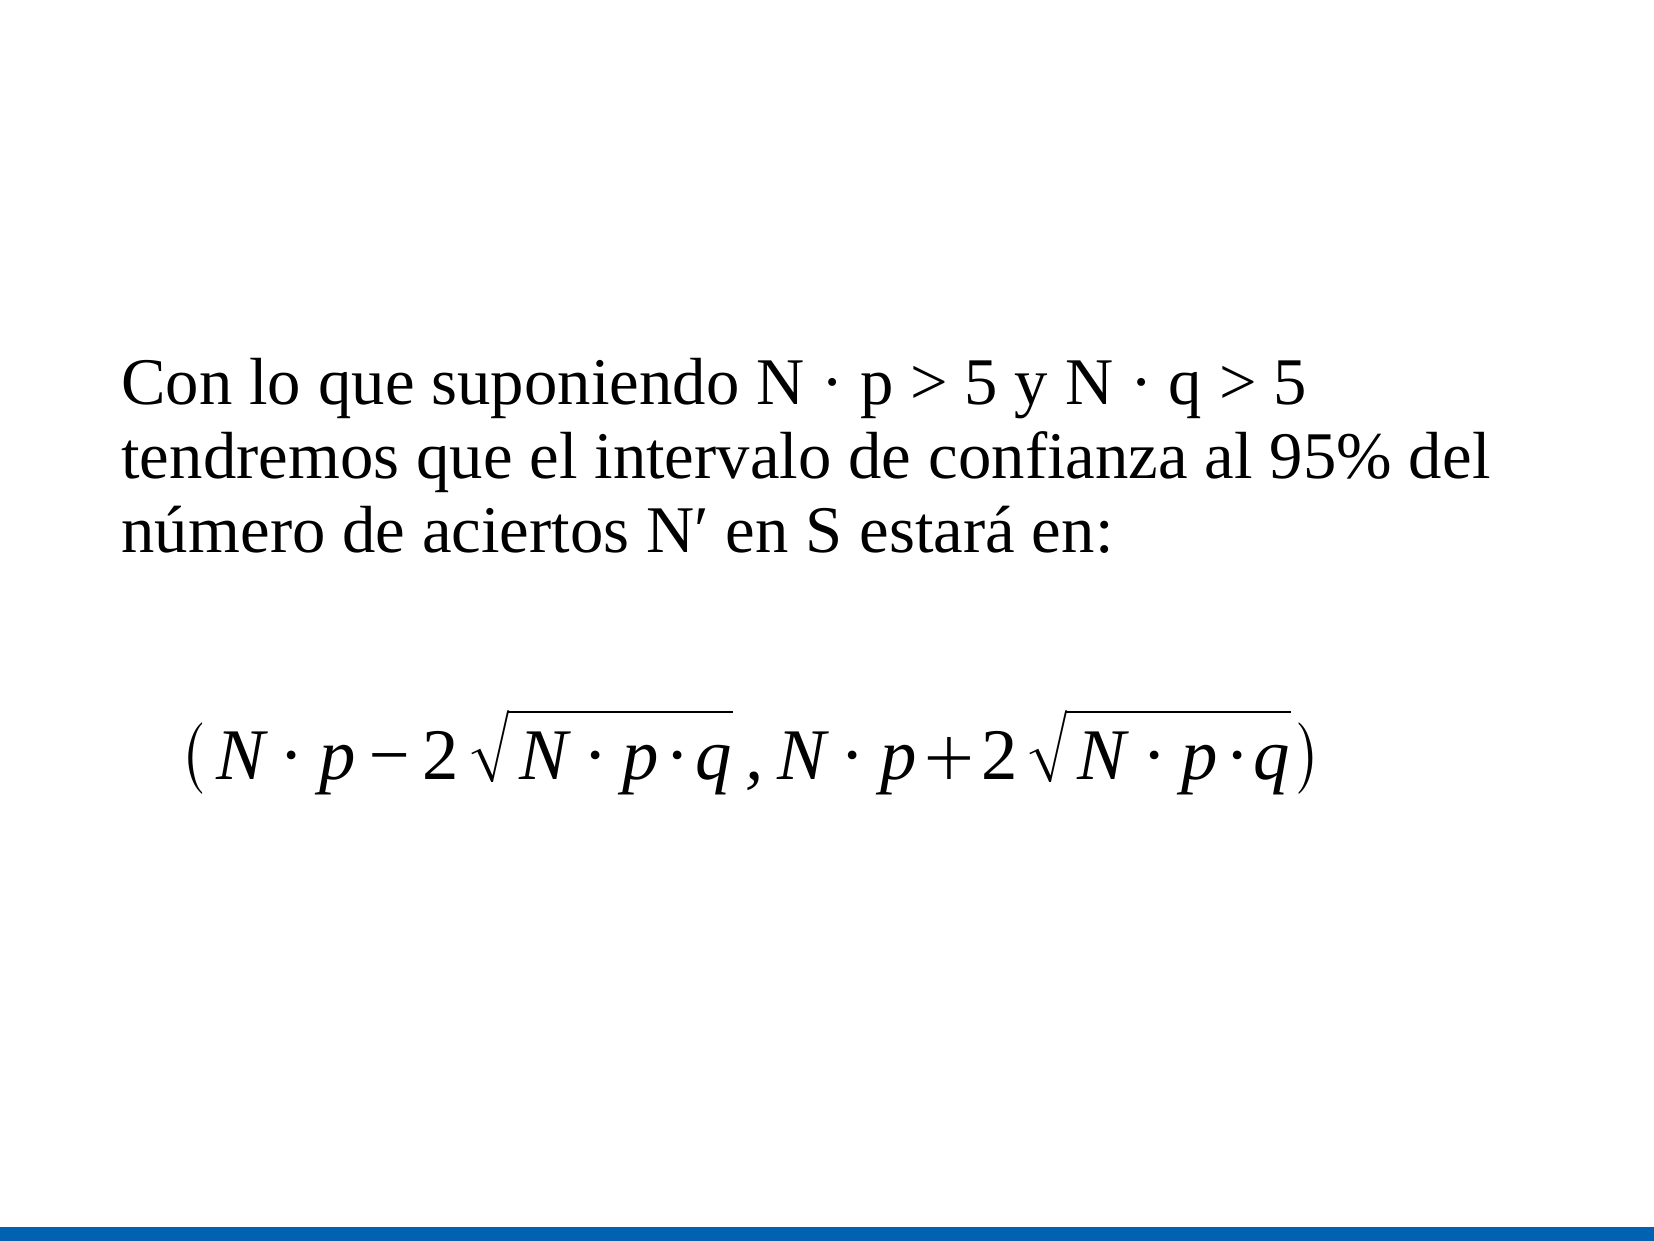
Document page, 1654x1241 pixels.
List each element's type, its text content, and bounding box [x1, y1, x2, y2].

list Con lo que suponiendo N · p > 5 y N · q > 5 tendremos que el intervalo de confianza al 95% del número de aciertos N′ en S estará en: [121, 344, 1534, 591]
chart [177, 707, 1325, 798]
